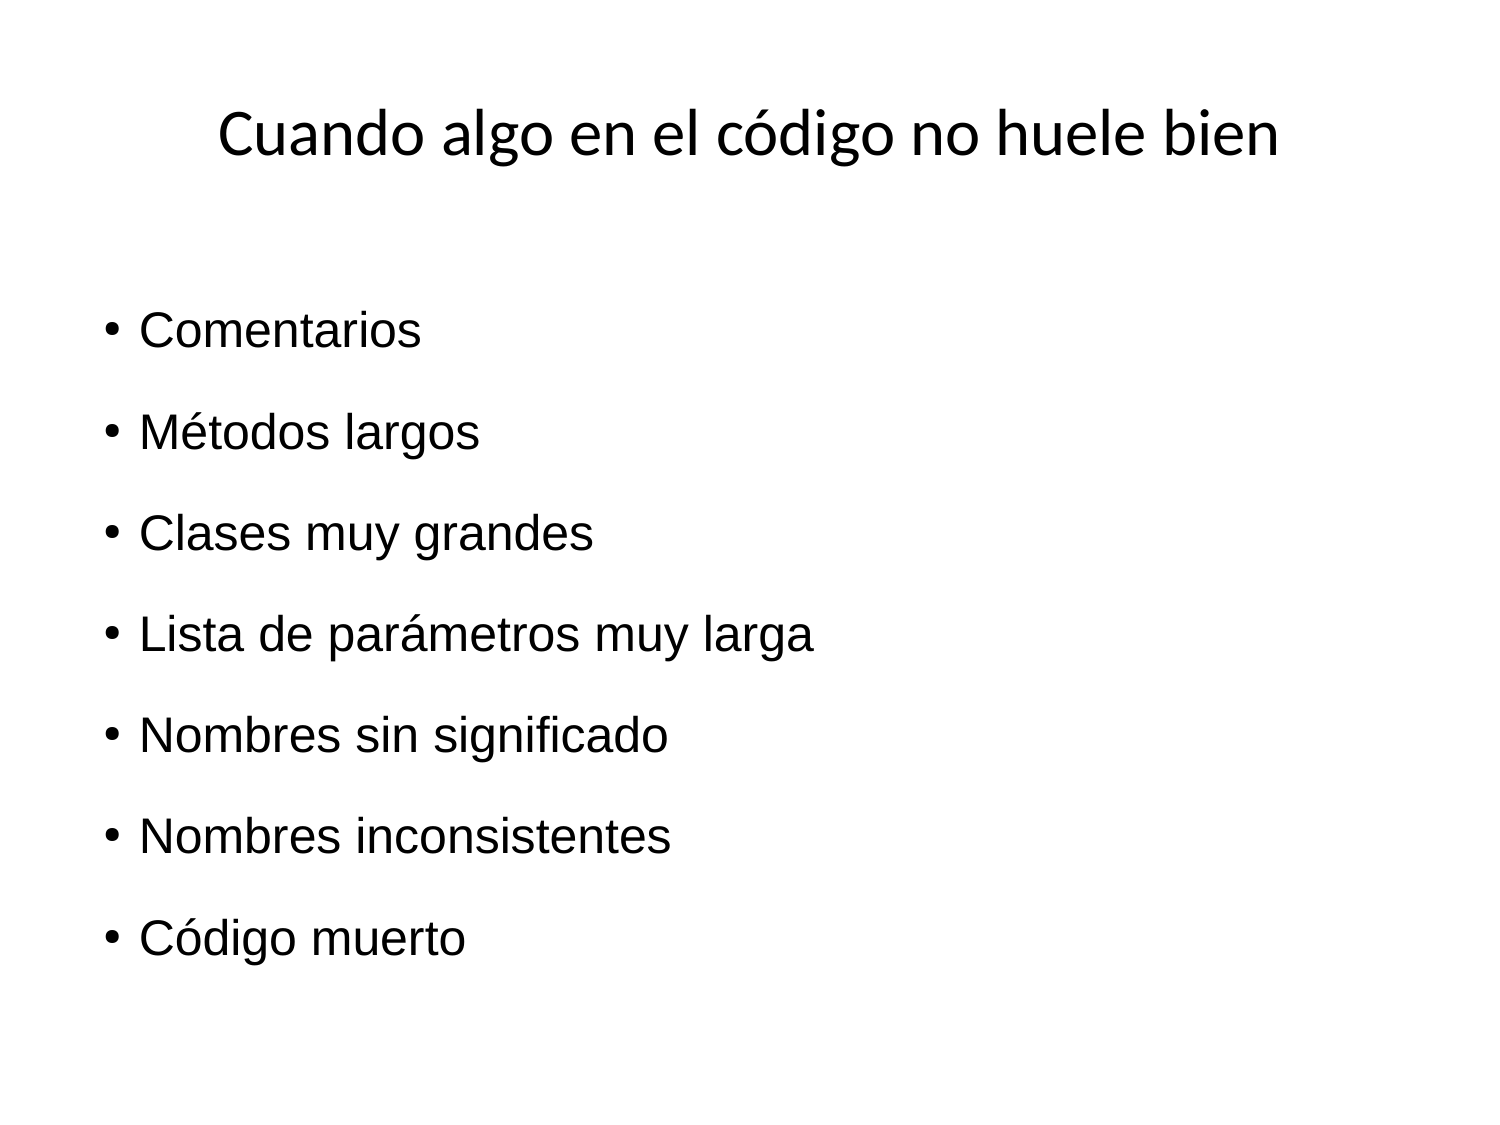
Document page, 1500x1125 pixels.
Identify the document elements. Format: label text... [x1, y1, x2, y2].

title Cuando algo en el código no huele bien [75, 45, 1425, 233]
text_box Comentarios Métodos largos Clases muy grandes Lista de parámetros muy larga Nombres sin significado Nombres inconsistentes Código muerto [88, 295, 1418, 1050]
